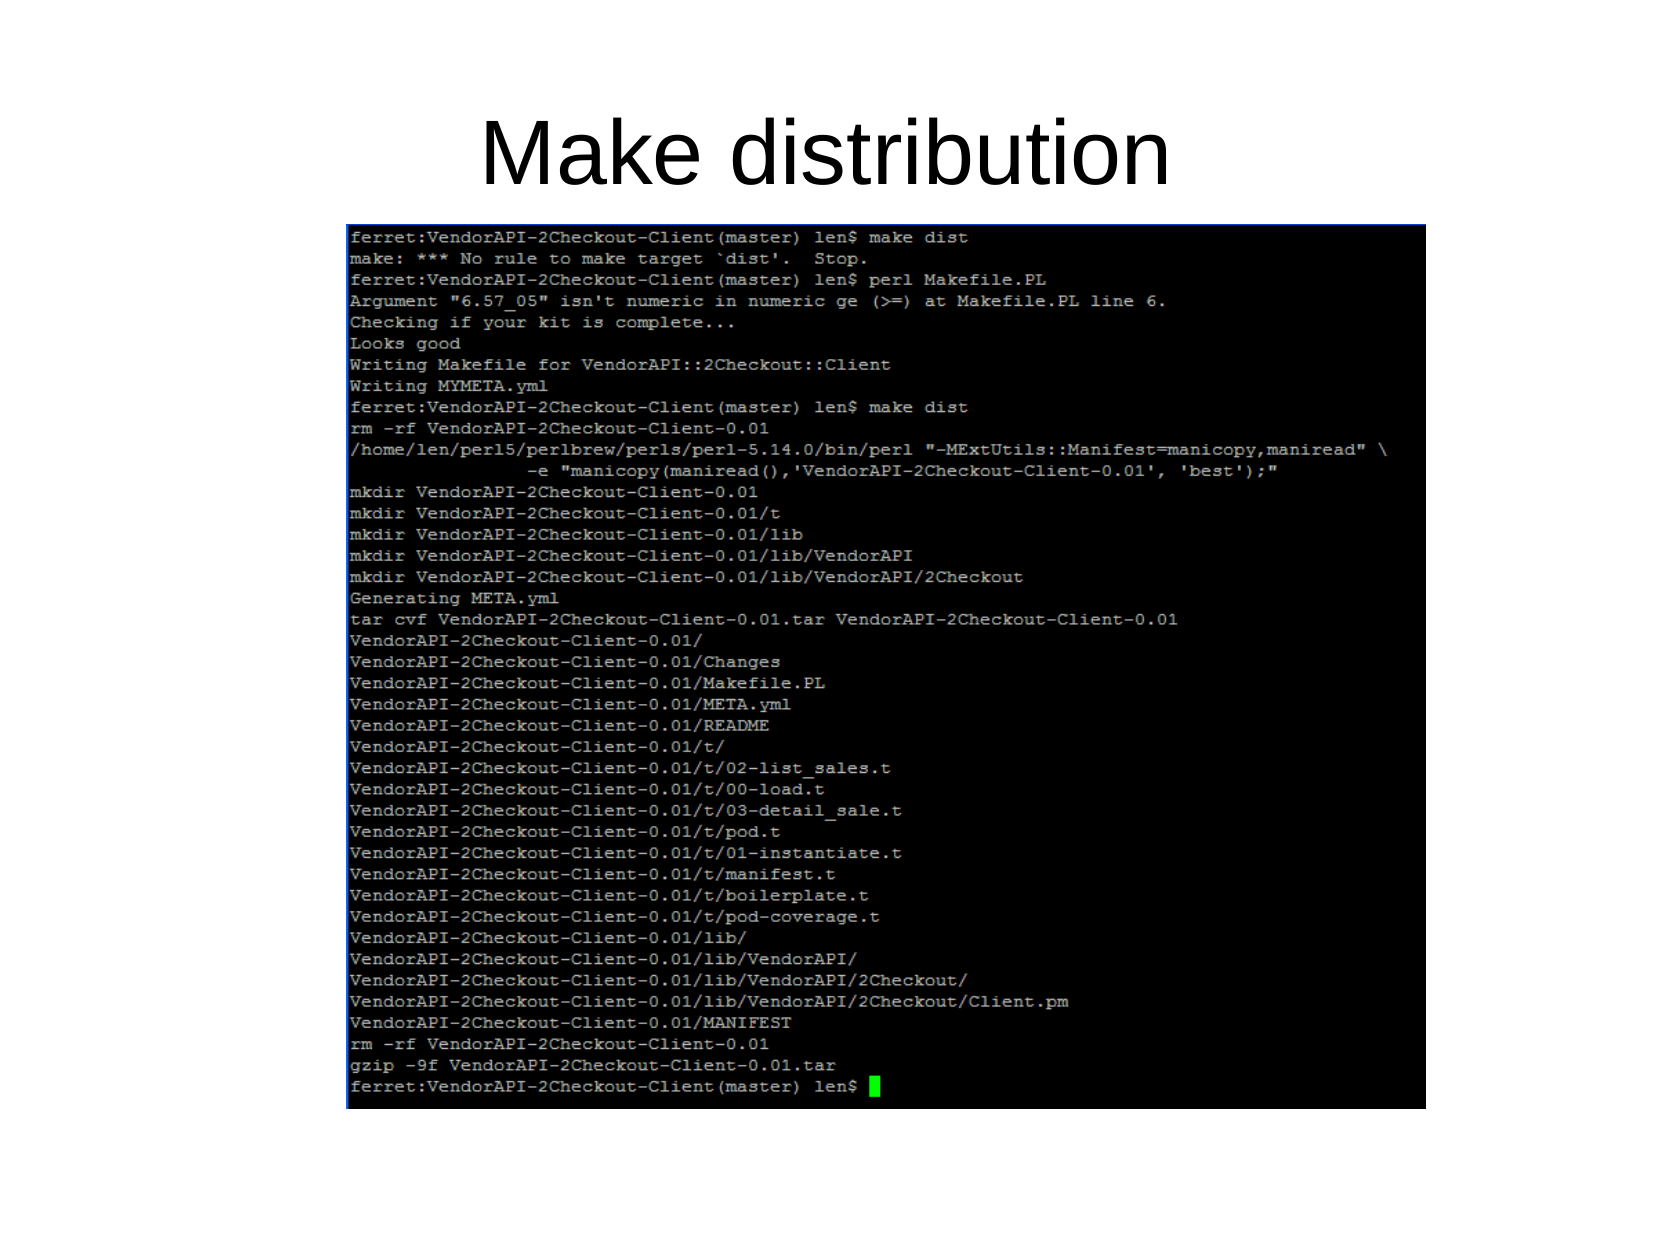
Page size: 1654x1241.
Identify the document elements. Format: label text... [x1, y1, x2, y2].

picture [346, 224, 1426, 1109]
title Make distribution [82, 49, 1571, 257]
